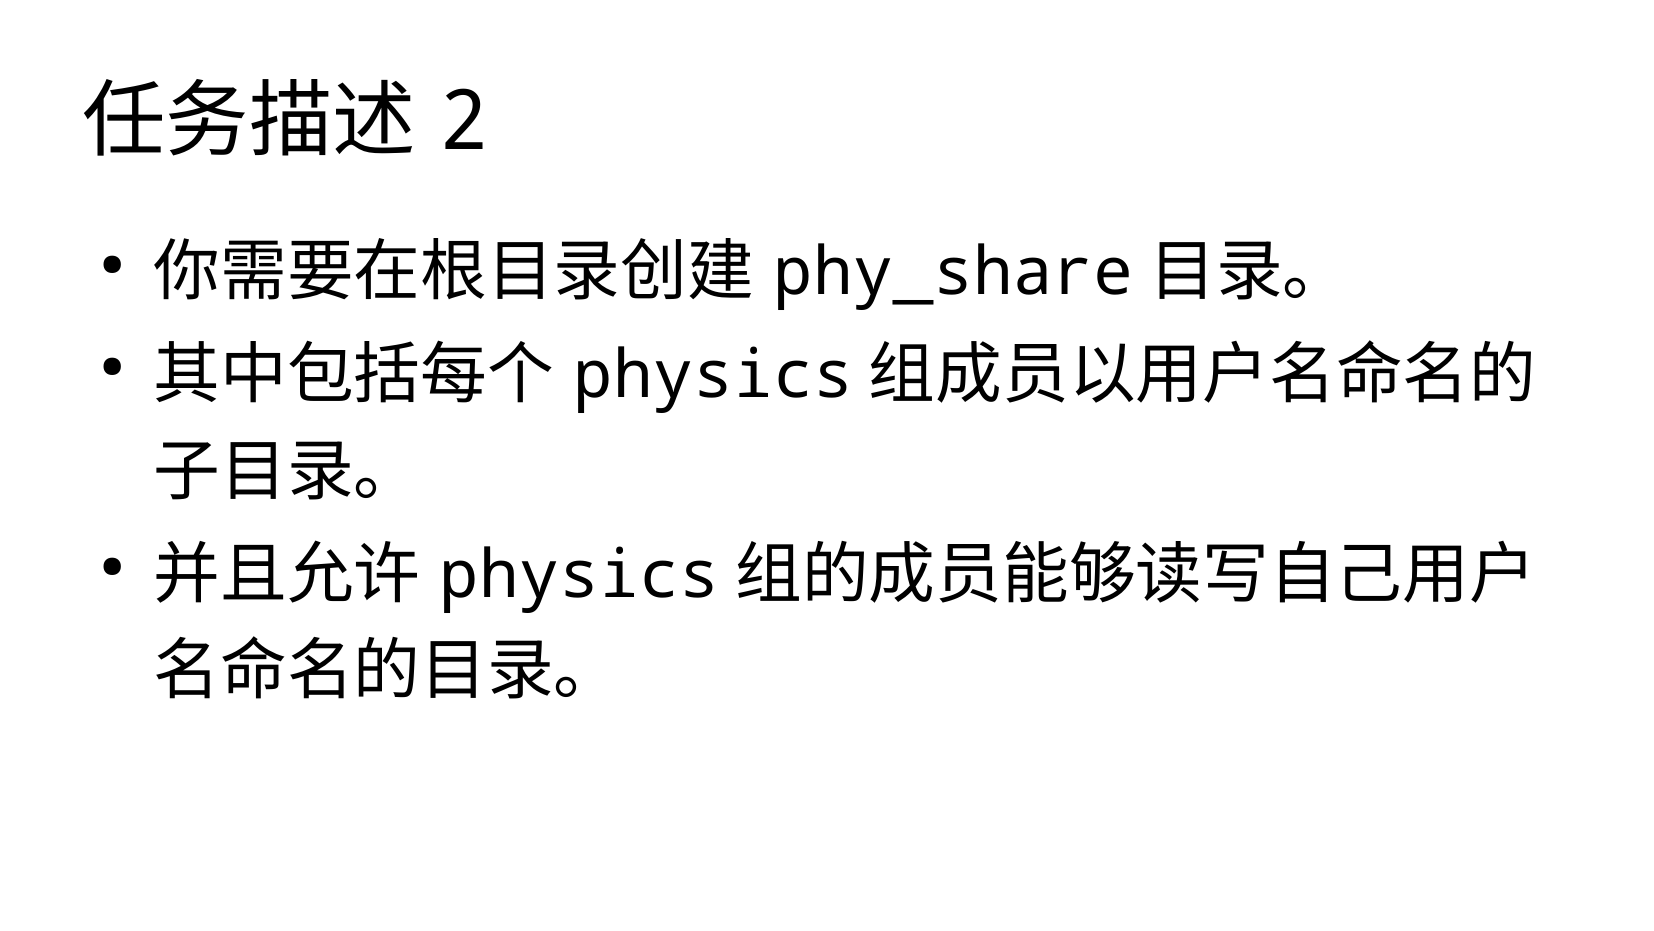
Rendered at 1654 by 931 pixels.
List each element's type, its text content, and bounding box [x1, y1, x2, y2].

list 你需要在根目录创建phy_share目录。 其中包括每个physics组成员以用户名命名的子目录。 并且允许physics组的成员能够读写自己用户名命名的目录。 [82, 217, 1571, 851]
title 任务描述2 [82, 37, 1571, 189]
